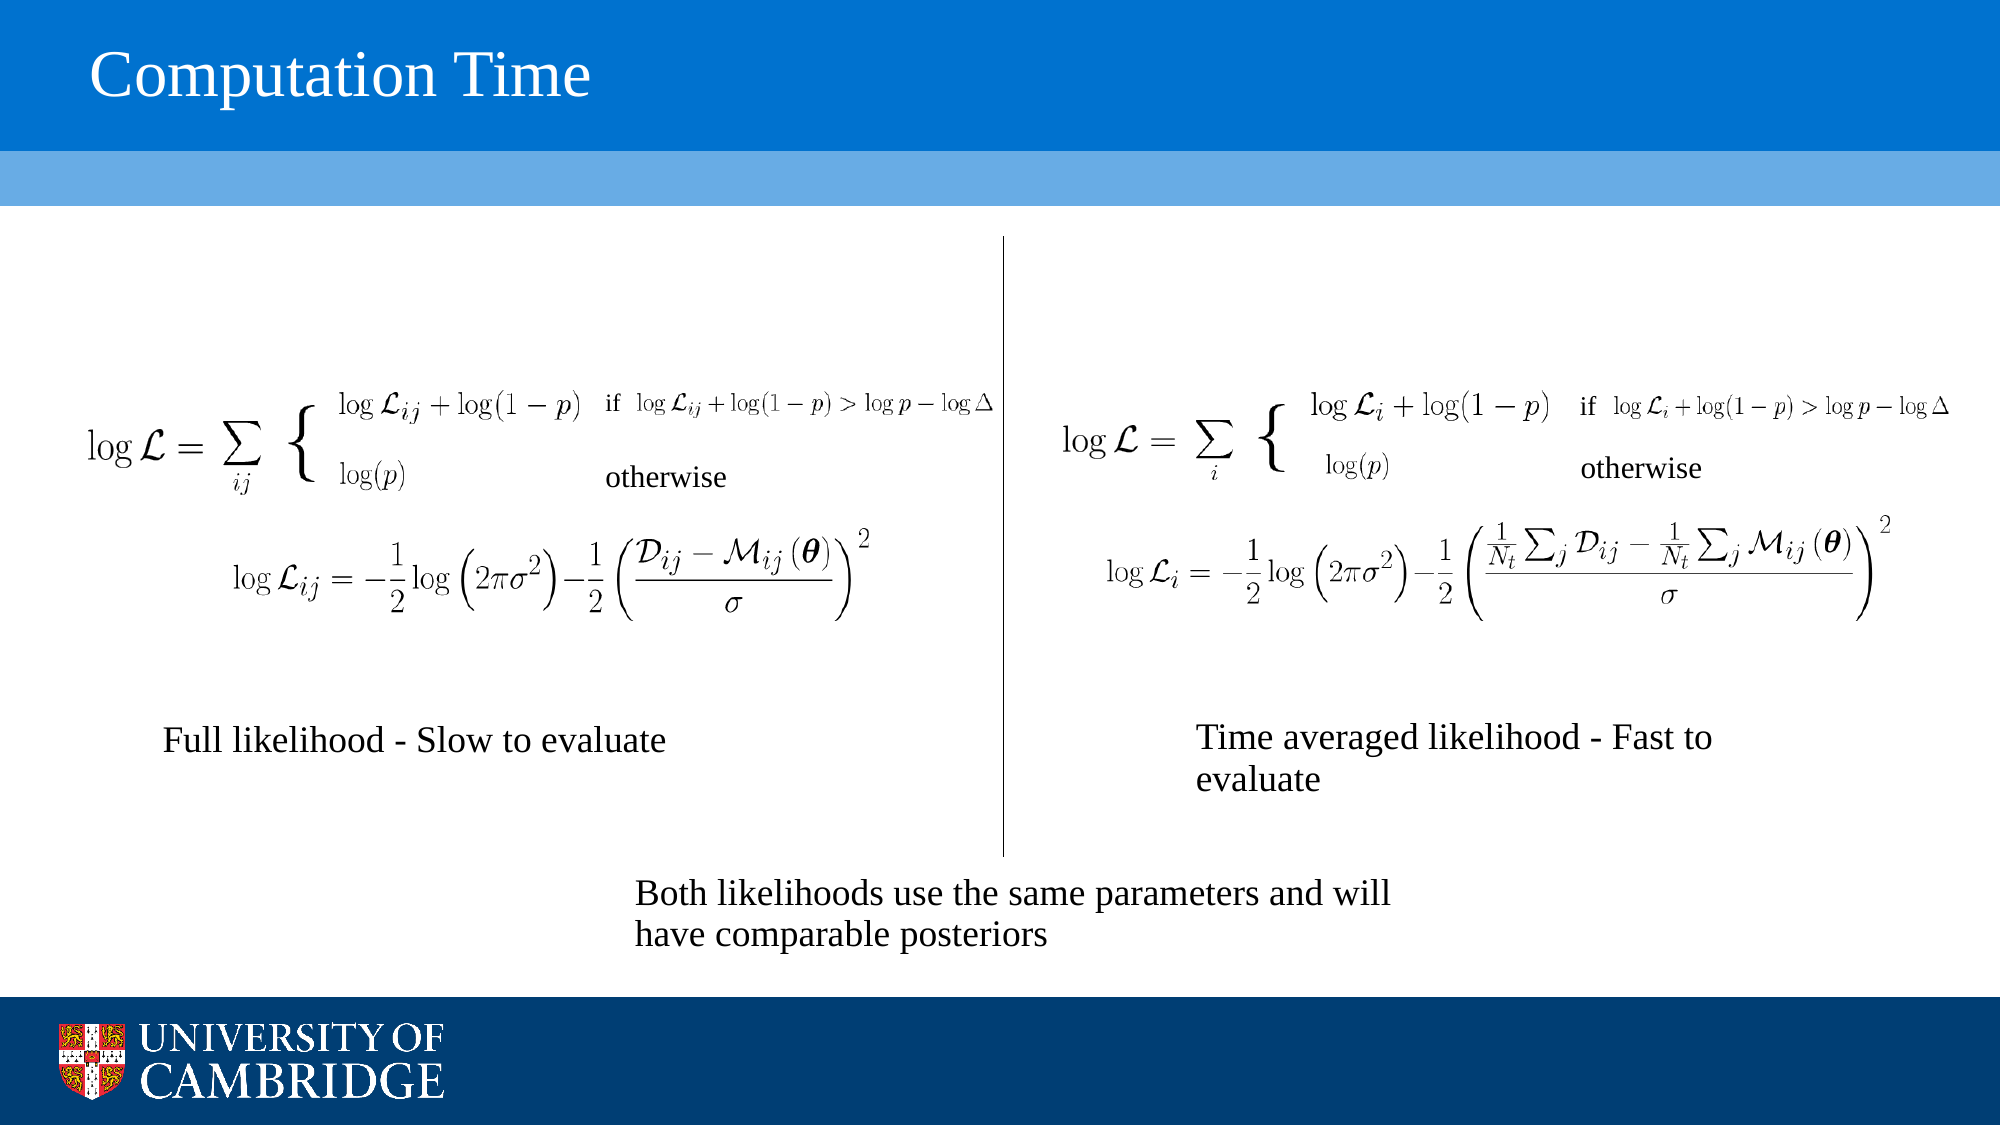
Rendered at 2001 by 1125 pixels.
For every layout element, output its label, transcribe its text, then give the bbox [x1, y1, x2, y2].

text_box Both likelihoods use the same parameters and will have comparable posteriors [620, 864, 1418, 1004]
picture [59, 1022, 444, 1100]
picture [1194, 420, 1233, 480]
picture [339, 390, 579, 424]
text_box otherwise [590, 452, 896, 502]
picture [232, 528, 869, 621]
text_box Full likelihood - Slow to evaluate [147, 711, 739, 768]
text_box otherwise [1565, 443, 1865, 507]
picture [1325, 452, 1388, 480]
picture [1311, 390, 1548, 423]
picture [637, 391, 993, 418]
picture [1258, 403, 1285, 472]
list Computation Time [3, 29, 1861, 123]
picture [1106, 515, 1890, 621]
text_box if [1565, 383, 1637, 429]
text_box if [590, 381, 645, 424]
picture [1063, 425, 1175, 459]
picture [88, 429, 203, 468]
text_box Time averaged likelihood - Fast to evaluate [1181, 708, 1772, 807]
picture [288, 404, 315, 483]
picture [339, 460, 404, 491]
picture [1614, 394, 1949, 420]
picture [221, 421, 261, 495]
